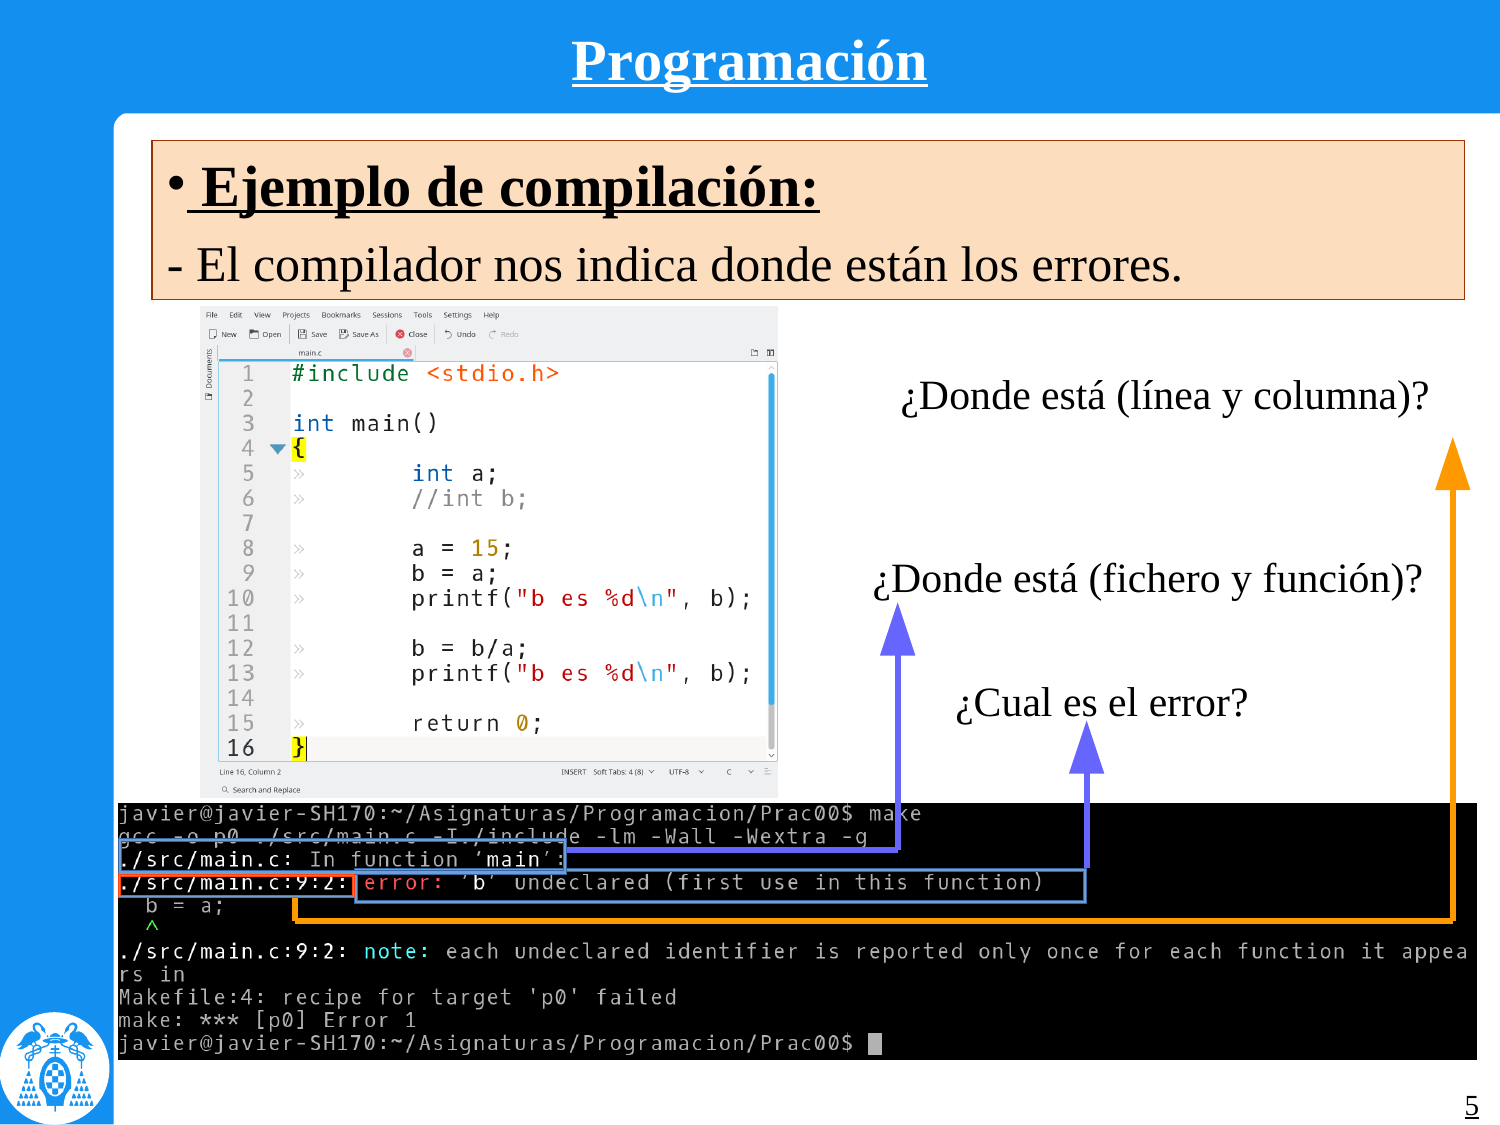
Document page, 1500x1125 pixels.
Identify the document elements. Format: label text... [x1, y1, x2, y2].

text_box 30 [1047, 1078, 1495, 1125]
picture [358, 872, 1083, 900]
text_box ¿Cual es el error? [940, 667, 1264, 733]
text_box Ejemplo de compilación: - El compilador nos indica donde están los errores. [152, 140, 1465, 300]
text_box ¿Donde está (línea y columna)? [885, 360, 1445, 426]
picture [200, 306, 778, 798]
picture [118, 803, 895, 847]
picture [118, 803, 1477, 1060]
picture [567, 803, 1084, 868]
picture [298, 803, 1450, 918]
text_box ¿Donde está (fichero y función)? [857, 543, 1439, 609]
picture [121, 877, 352, 895]
picture [122, 842, 563, 870]
text_box Programación [215, 14, 1285, 101]
picture [15, 1017, 98, 1112]
text_box [118, 838, 1087, 904]
